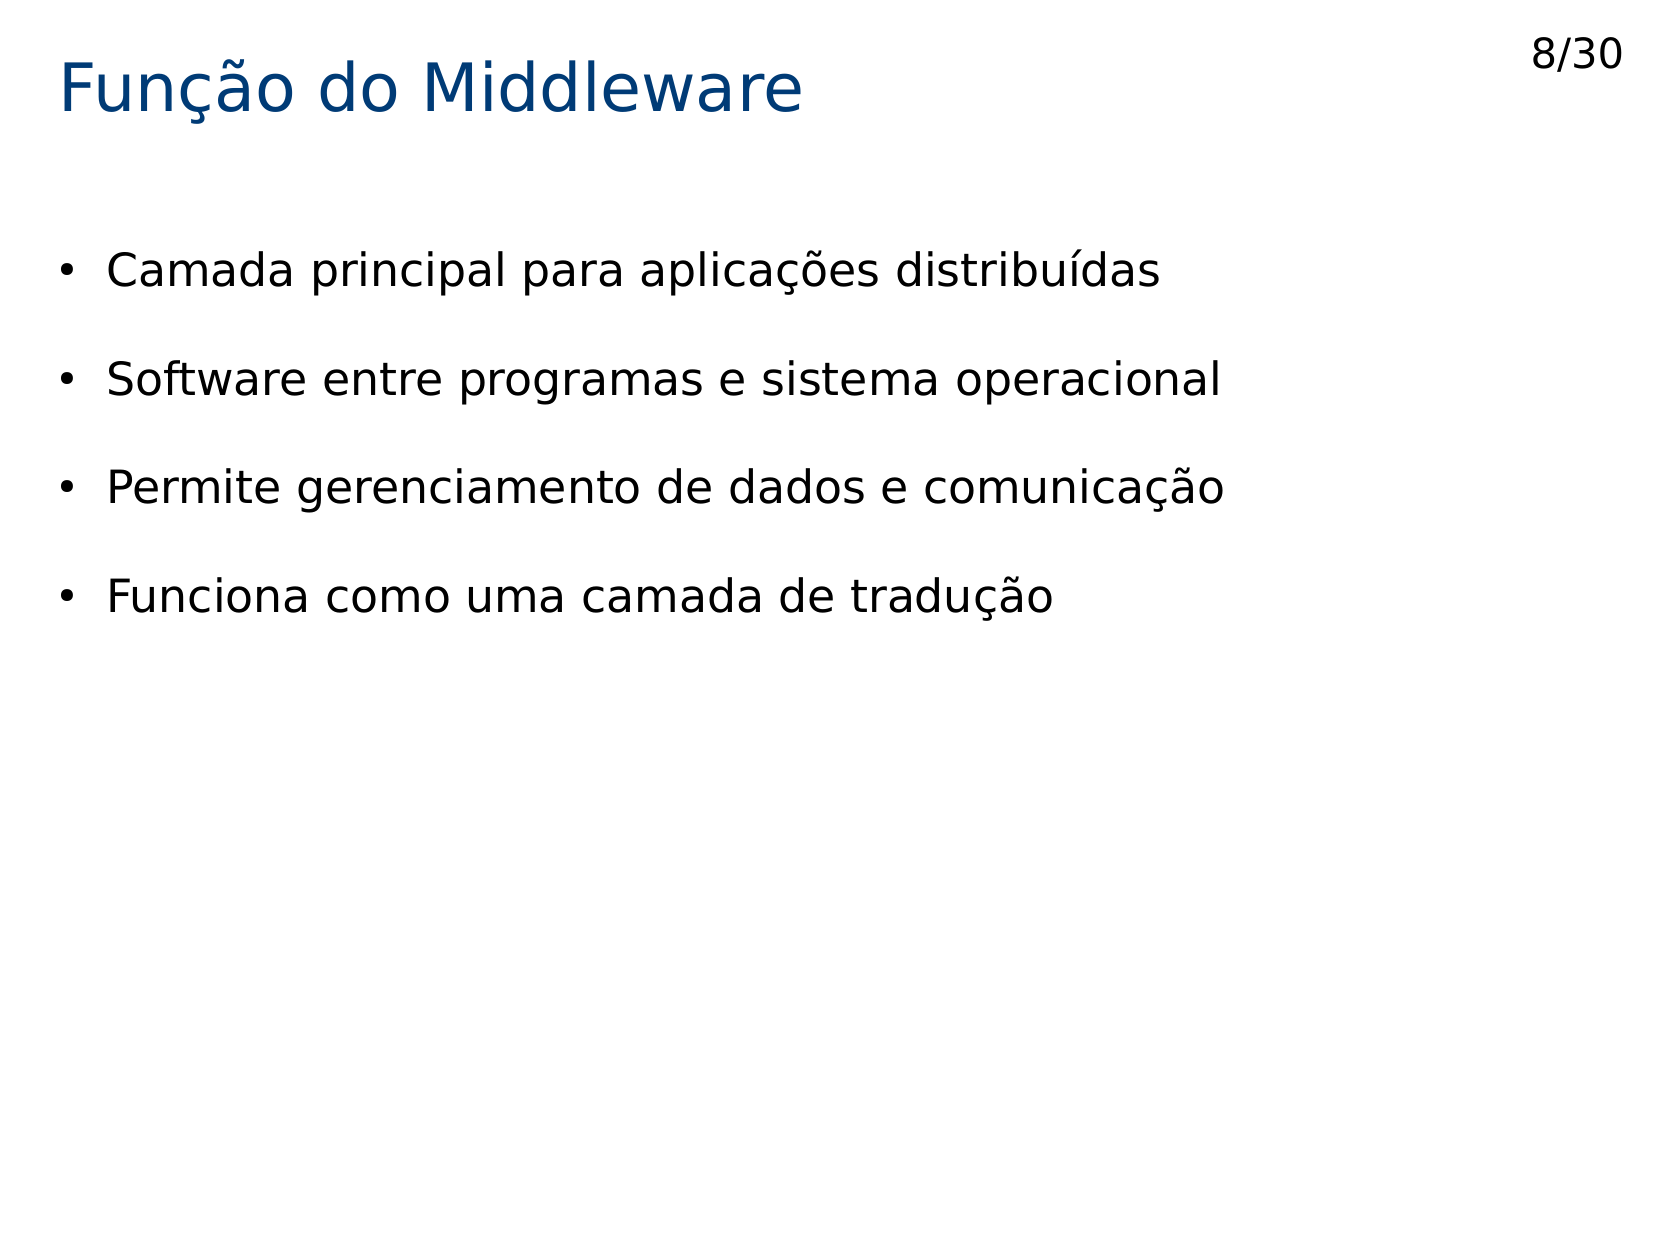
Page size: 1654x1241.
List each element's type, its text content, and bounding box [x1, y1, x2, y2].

title Função do Middleware [59, 29, 1506, 148]
list Camada principal para aplicações distribuídas Software entre programas e sistema operacional Permite gerenciamento de dados e comunicação Funciona como uma camada de tradução [59, 236, 1595, 1211]
